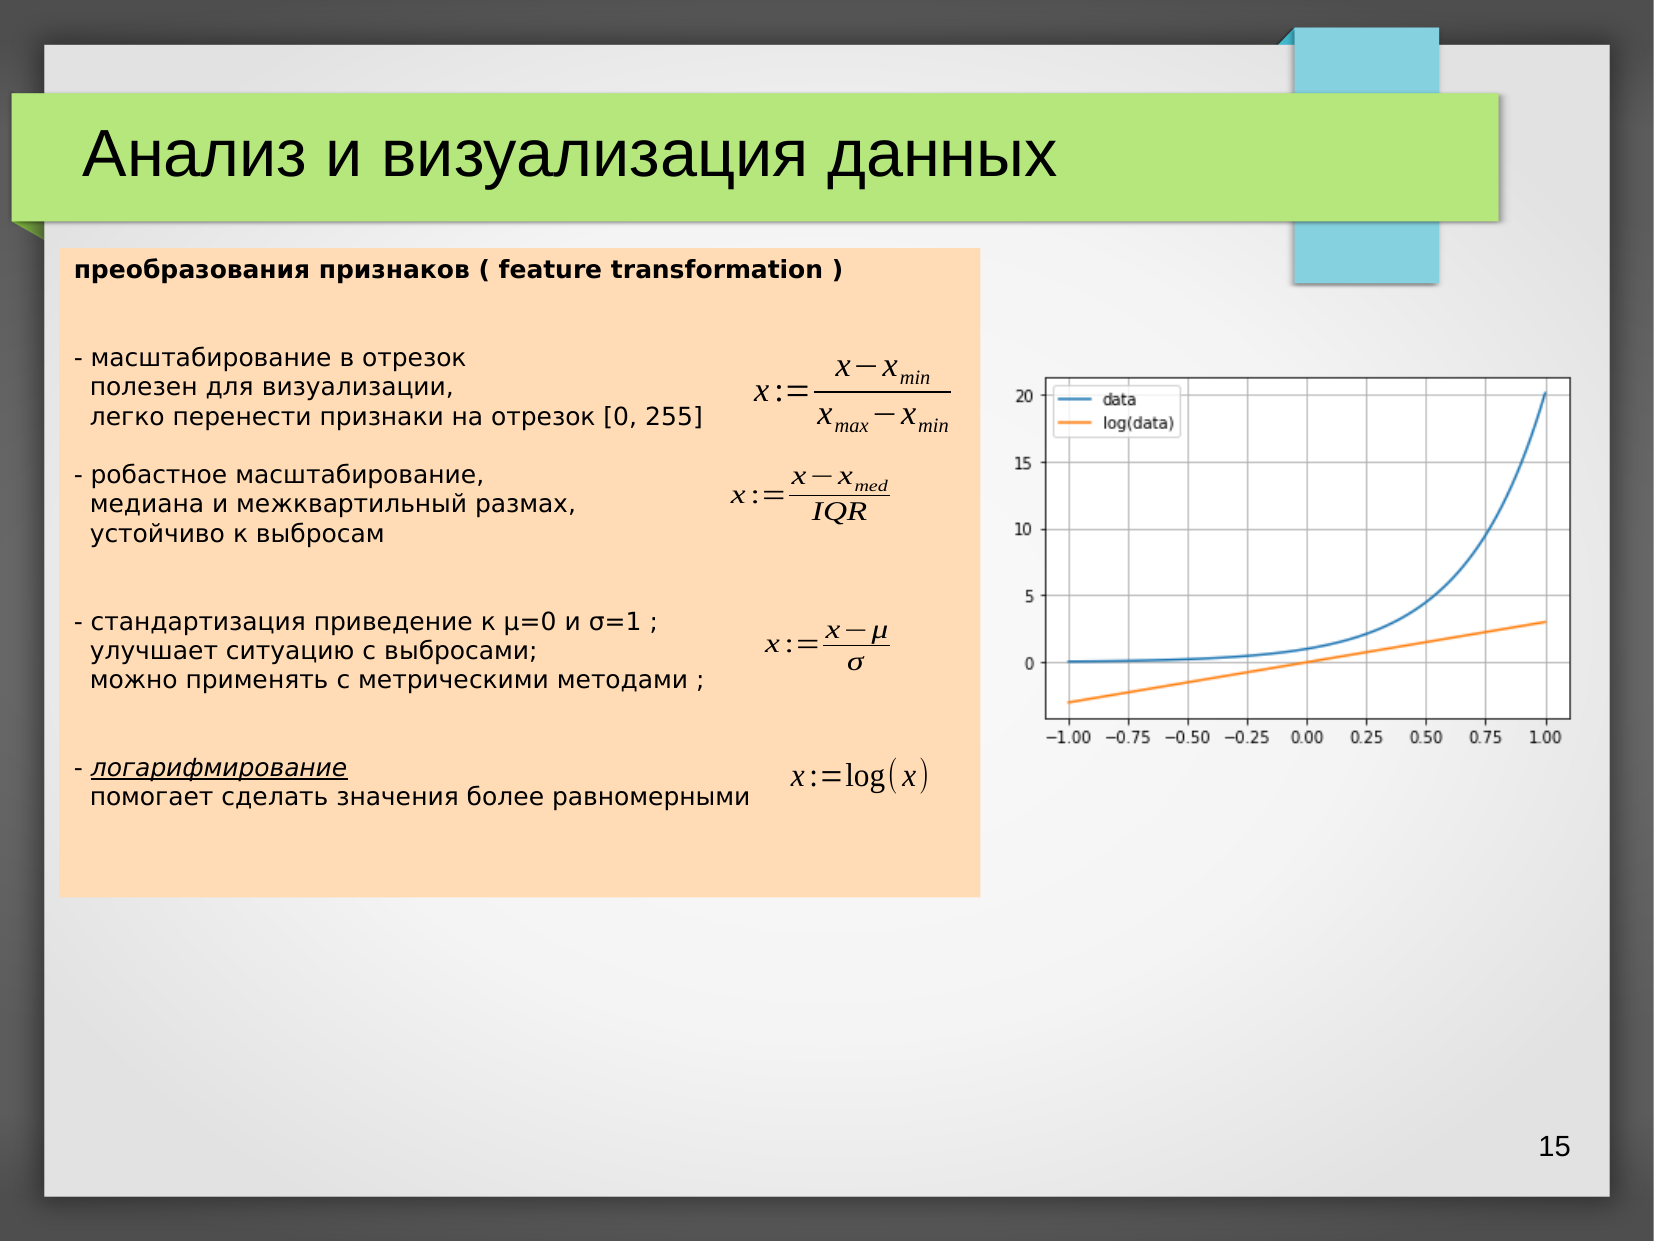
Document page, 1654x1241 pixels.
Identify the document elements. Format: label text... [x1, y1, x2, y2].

chart [747, 346, 957, 438]
chart [755, 614, 898, 677]
title Анализ и визуализация данных [82, 94, 1264, 213]
chart [784, 755, 934, 797]
chart [721, 460, 898, 527]
text_box преобразования признаков ( feature transformation ) - масштабирование в отрезок полезен для визуализации, легко перенести признаки на отрезок [0, 255] - робастное масштабирование, медиана и межквартильный размах, устойчиво к выбросам - стандартизация приведение к μ=0 и σ=1 ; улучшает ситуацию с выбросами; можно применять с метрическими методами ; - логарифмирование помогает сделать значения более равномерными [59, 248, 981, 898]
picture [0, 0, 1654, 1241]
